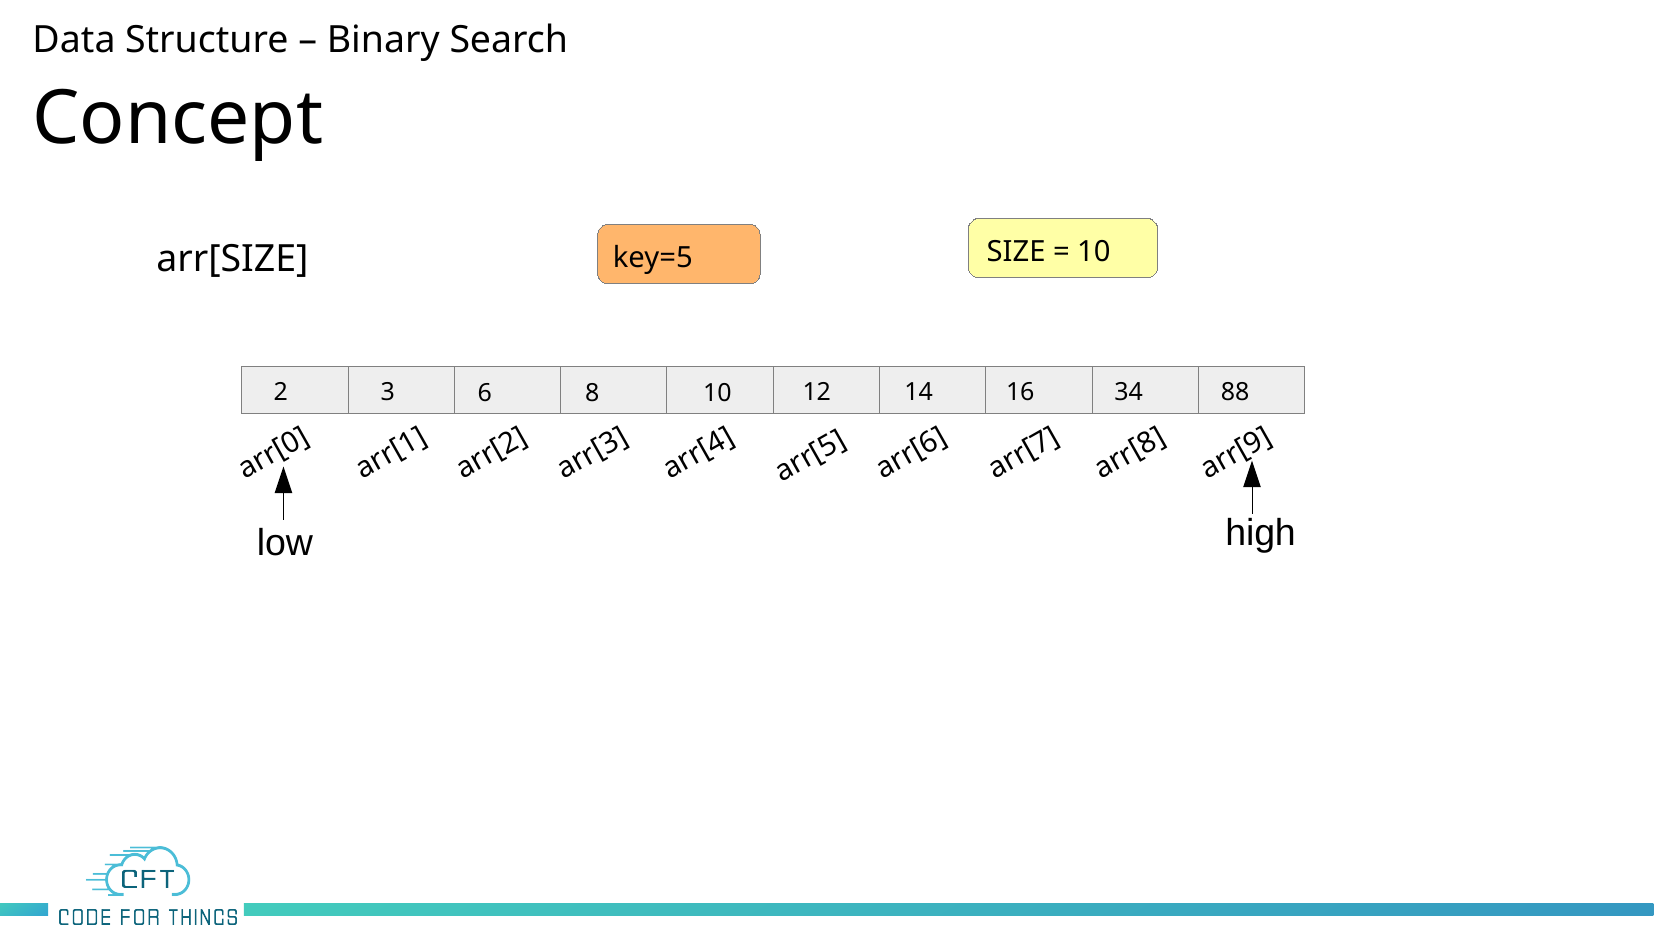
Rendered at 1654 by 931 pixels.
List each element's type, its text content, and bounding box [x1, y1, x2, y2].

text_box 6 [462, 367, 545, 412]
text_box 14 [889, 366, 971, 418]
text_box arr[3] [531, 404, 673, 505]
text_box SIZE = 10 [971, 222, 1152, 272]
text_box arr[0] [212, 397, 353, 505]
text_box [1288, 366, 1305, 414]
text_box [1088, 366, 1099, 414]
text_box arr[5] [750, 407, 891, 508]
text_box 2 [258, 366, 329, 411]
text_box 88 [1206, 366, 1288, 418]
text_box [241, 366, 285, 414]
text_box [436, 366, 828, 414]
text_box arr[SIZE] [141, 224, 355, 291]
text_box 8 [570, 367, 652, 412]
text_box 10 [688, 367, 774, 412]
text_box [968, 218, 1158, 278]
text_box [1181, 366, 1206, 414]
text_box key=5 [590, 229, 768, 284]
text_box [971, 366, 991, 414]
text_box arr[2] [430, 393, 567, 505]
text_box arr[8] [1072, 389, 1207, 505]
text_box [329, 366, 403, 414]
picture [59, 846, 237, 925]
text_box 34 [1099, 366, 1181, 418]
text_box arr[9] [1175, 390, 1317, 505]
text_box arr[4] [641, 412, 780, 505]
text_box low [242, 513, 328, 571]
text_box arr[7] [964, 413, 1104, 505]
text_box high [1210, 504, 1311, 562]
text_box 12 [787, 366, 870, 411]
text_box arr[6] [856, 404, 992, 505]
text_box 3 [365, 366, 436, 411]
text_box [870, 366, 889, 414]
text_box 16 [991, 366, 1088, 418]
text_box arr[1] [330, 389, 467, 505]
text_box [599, 224, 759, 229]
title Data Structure – Binary Search Concept [32, 12, 1184, 166]
